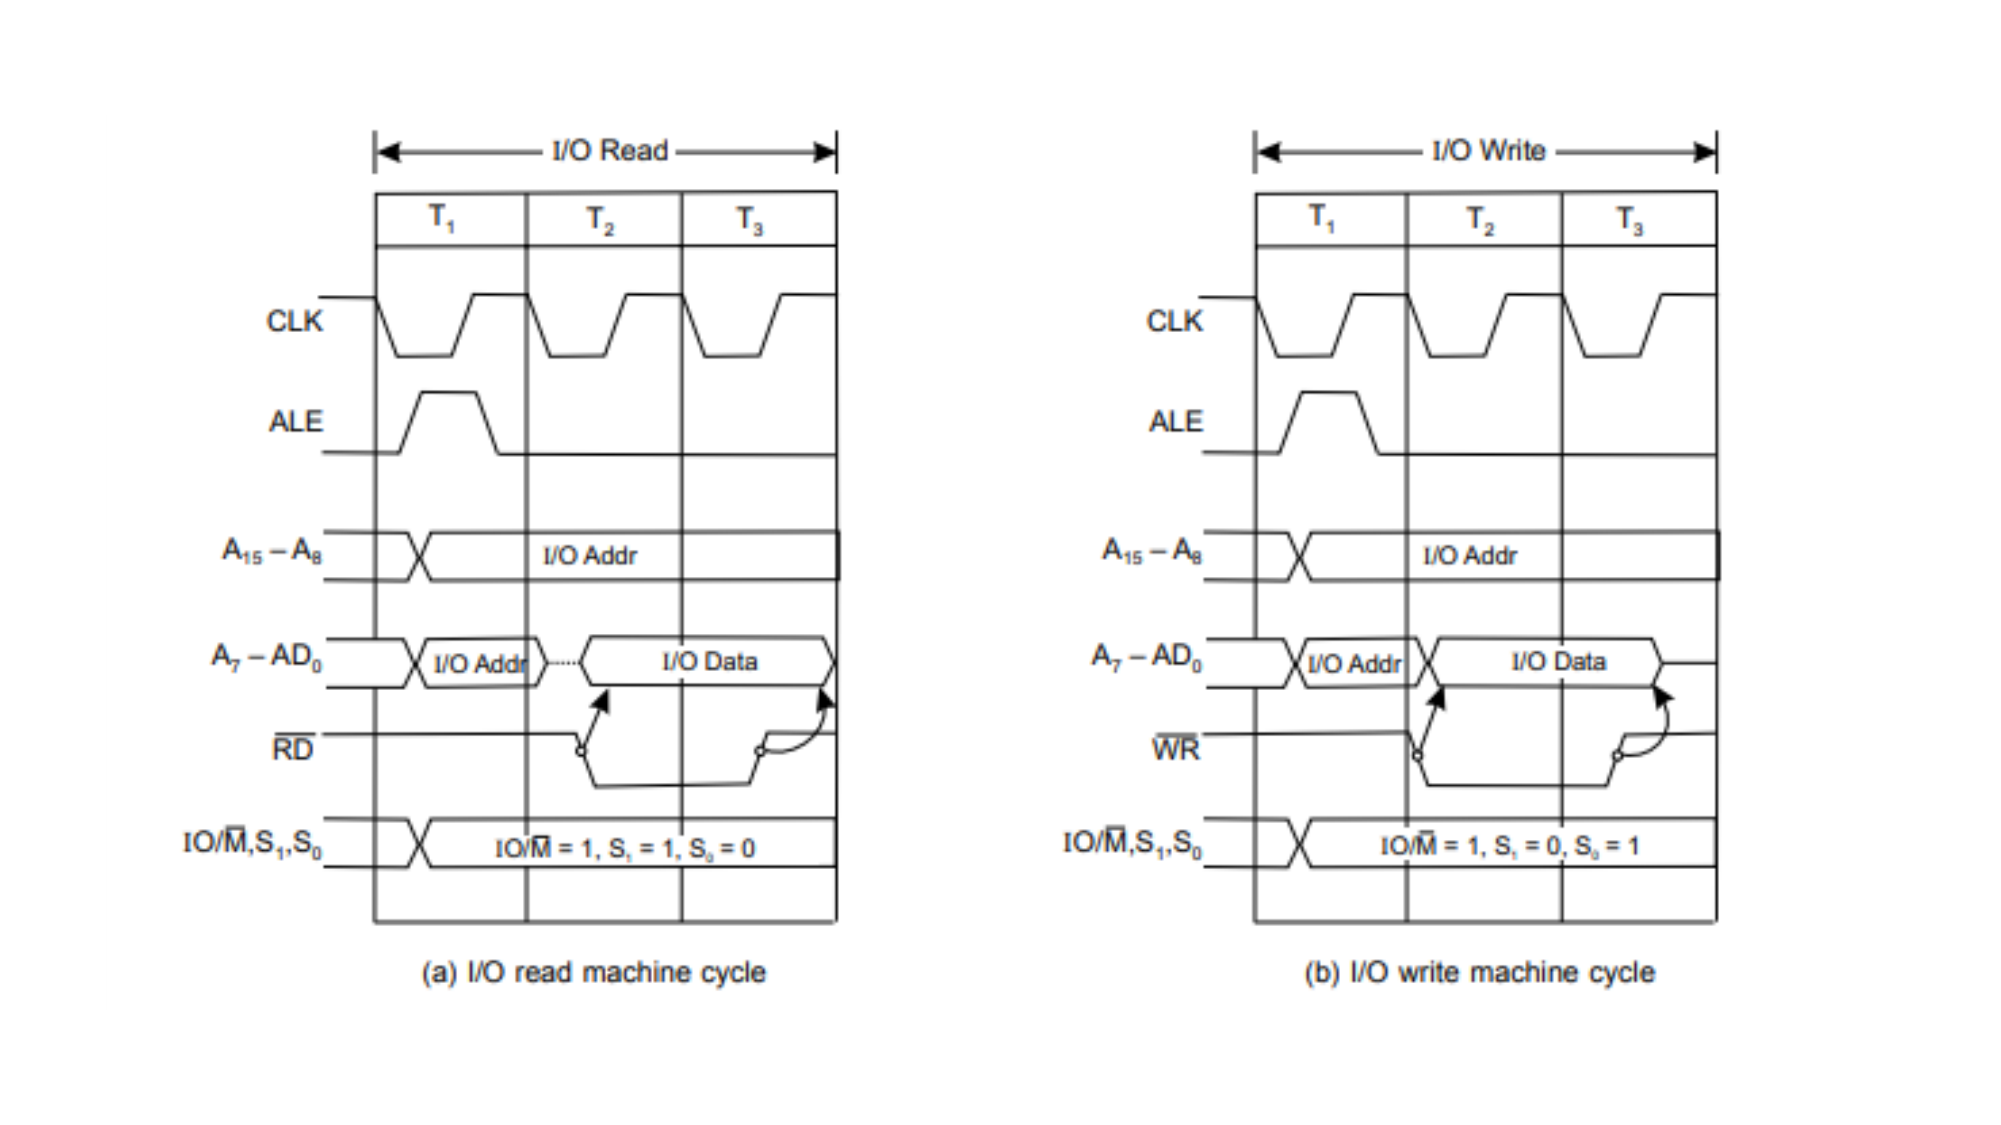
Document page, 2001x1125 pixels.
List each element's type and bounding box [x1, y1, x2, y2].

picture [105, 115, 1895, 1010]
